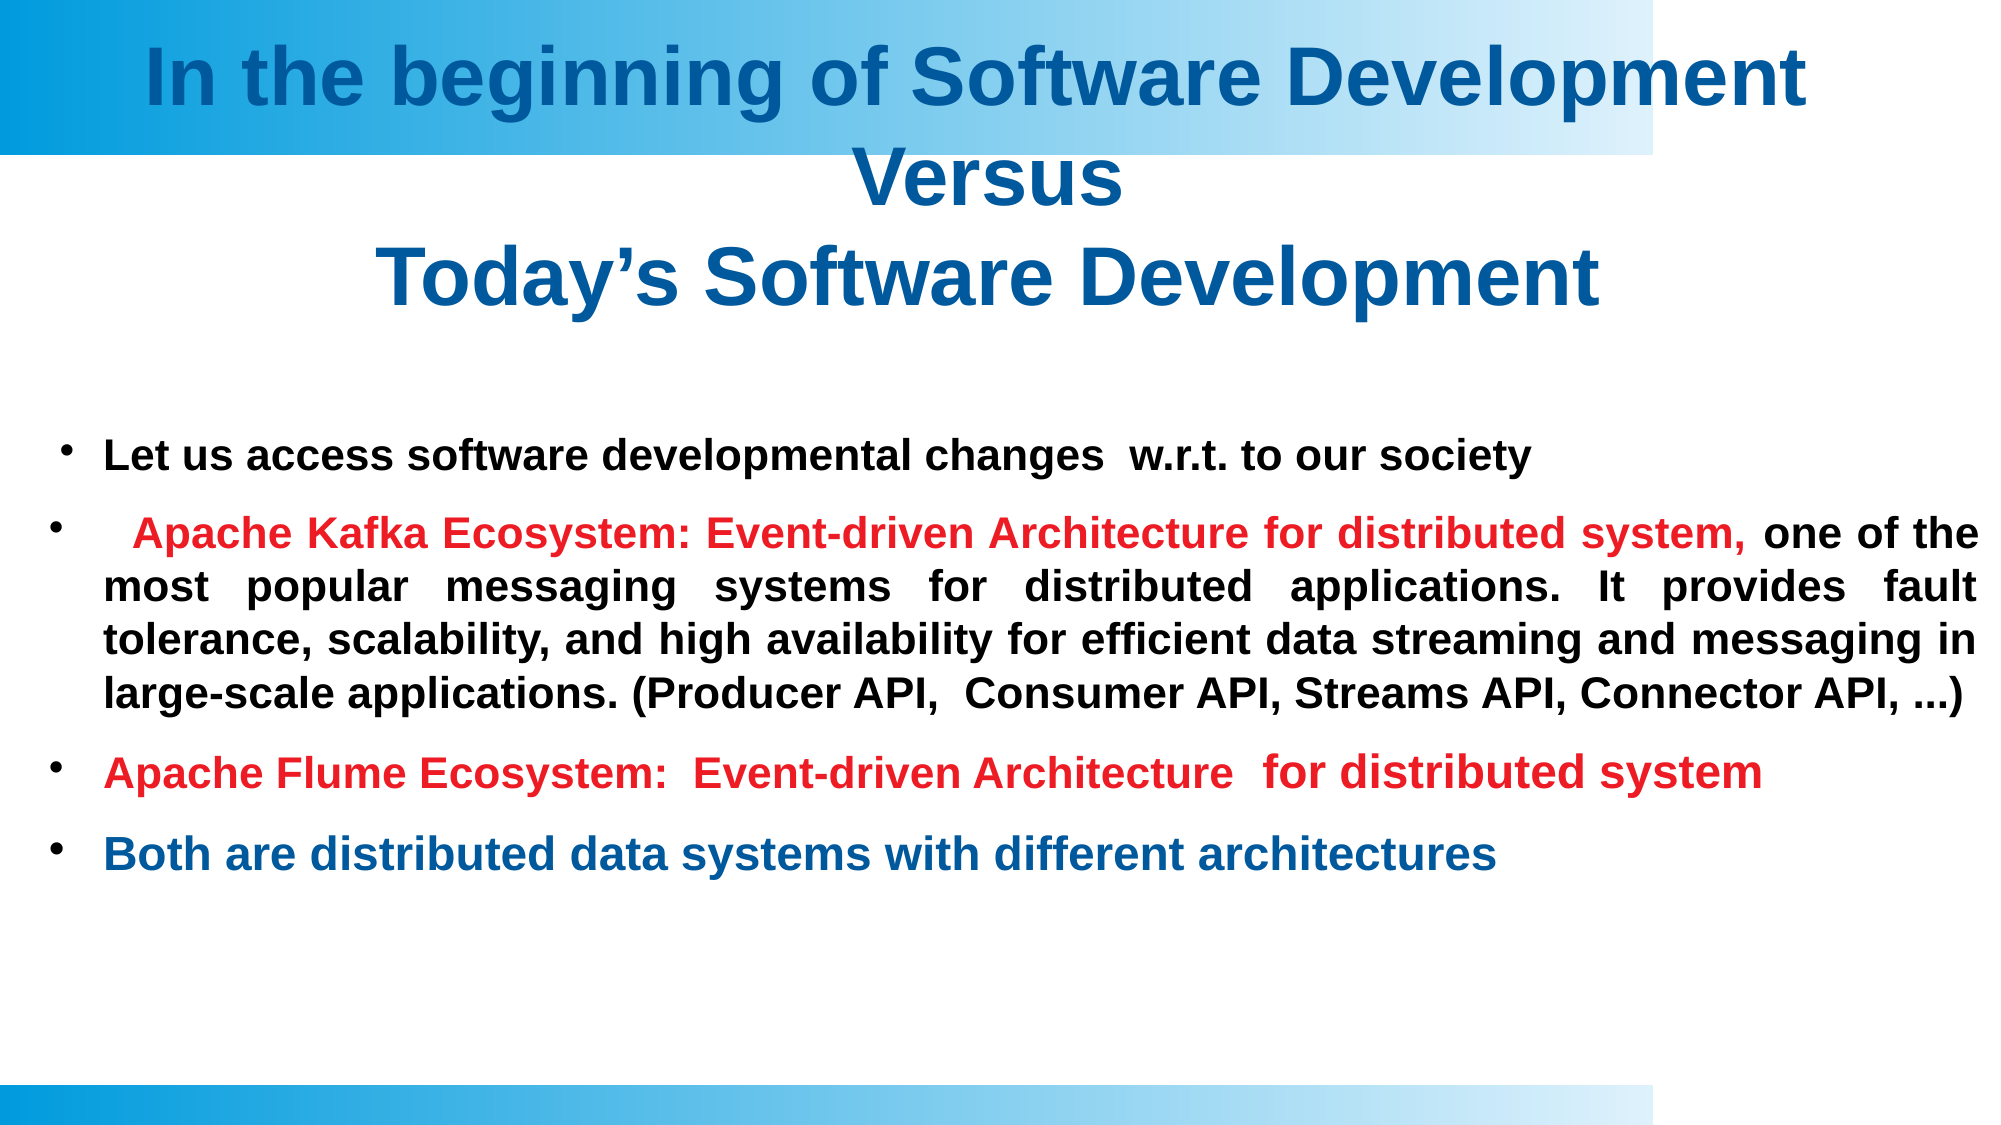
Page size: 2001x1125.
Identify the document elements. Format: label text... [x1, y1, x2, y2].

title In the beginning of Software Development Versus Today’s Software Development [99, 0, 1900, 263]
list Let us access software developmental changes w.r.t. to our society Apache Kafka Ecosystem: Event-driven Architecture for distributed system, one of the most popular messaging systems for distributed applications. It provides fault tolerance, scalability, and high availability for efficient data streaming and messaging in large-scale applications. (Producer API, Consumer API, Streams API, Connector API, ...) Apache Flume Ecosystem: Event-driven Architecture for distributed system Both are distributed data systems with different architectures [45, 263, 1980, 916]
